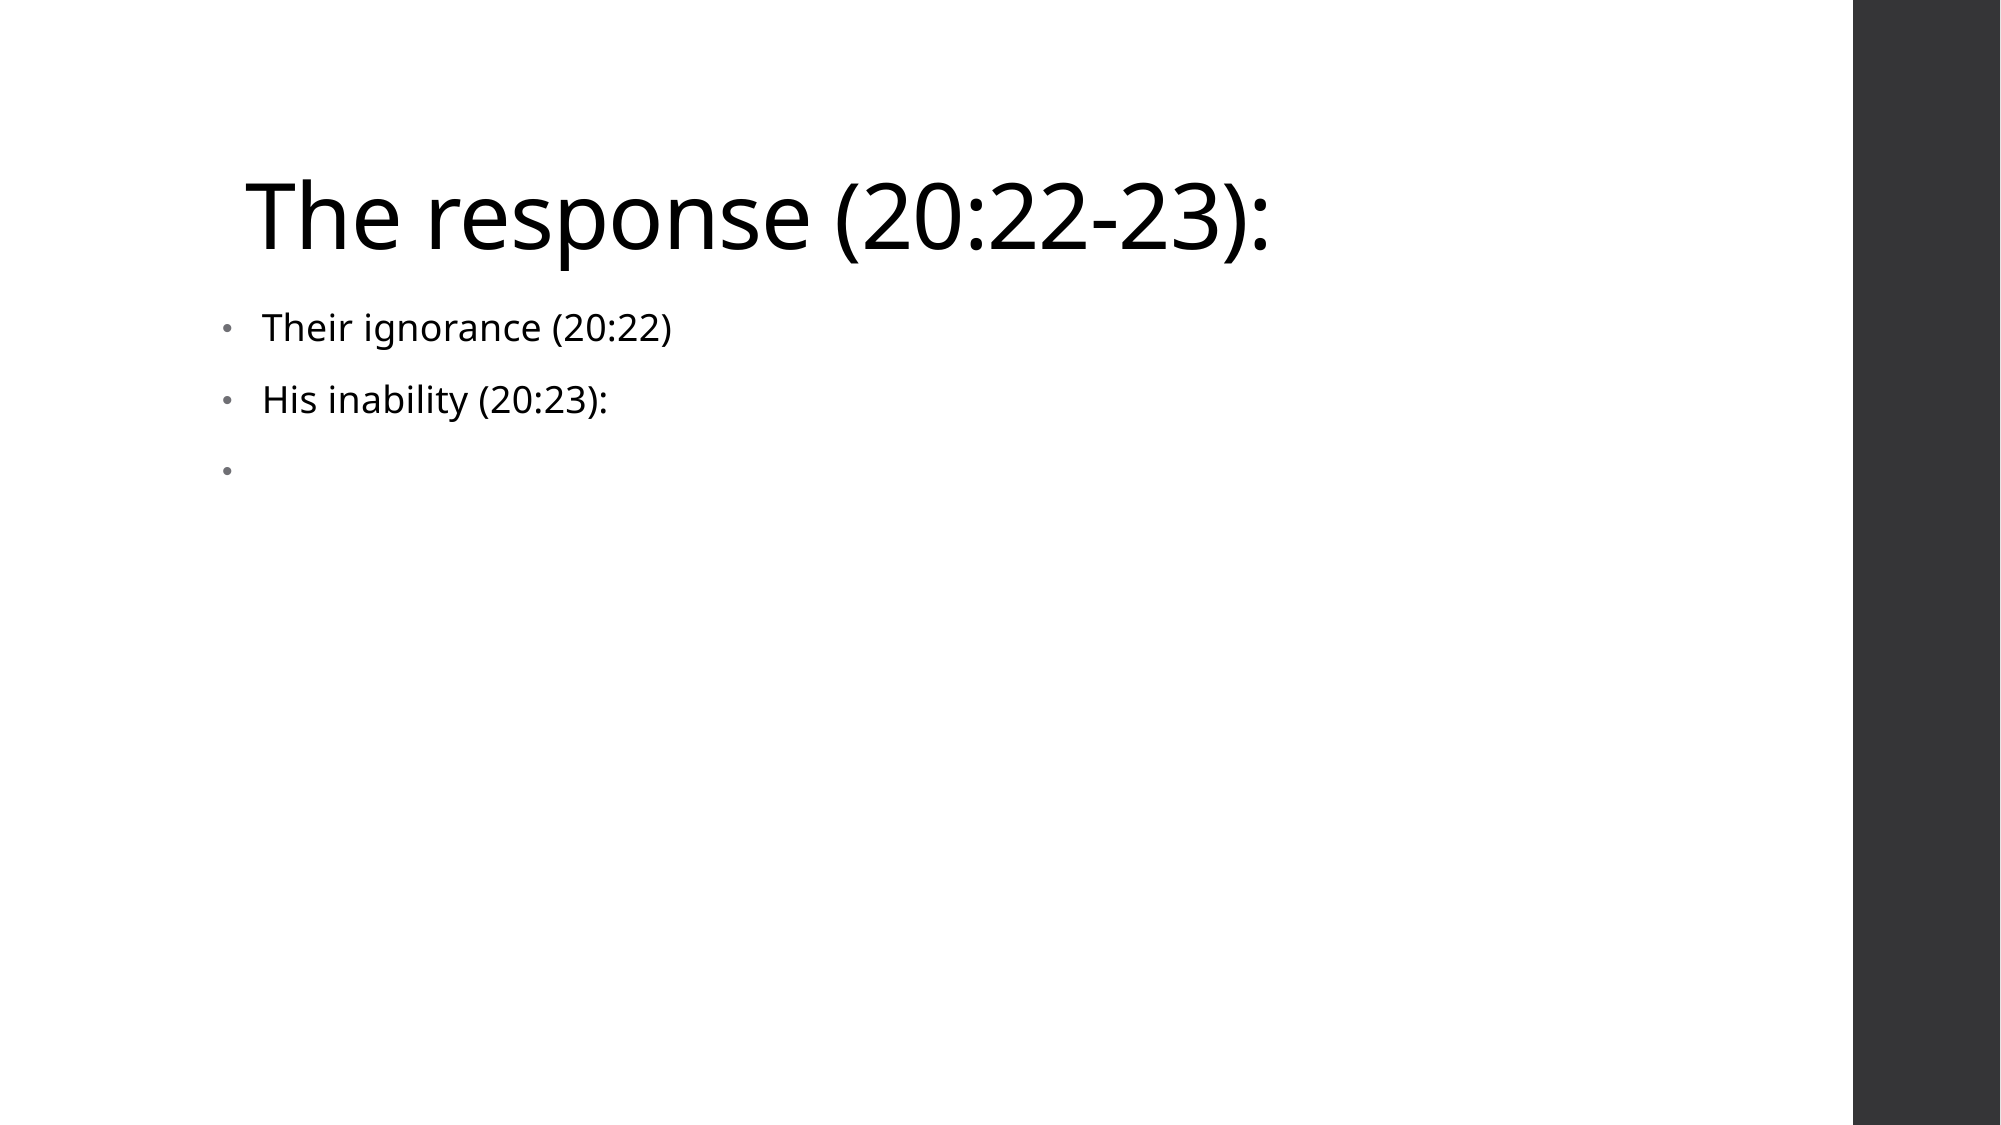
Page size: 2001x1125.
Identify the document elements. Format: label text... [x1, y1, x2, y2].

title The response (20:22-23): [206, 60, 1797, 278]
list Their ignorance (20:22) His inability (20:23): [206, 299, 1617, 1014]
